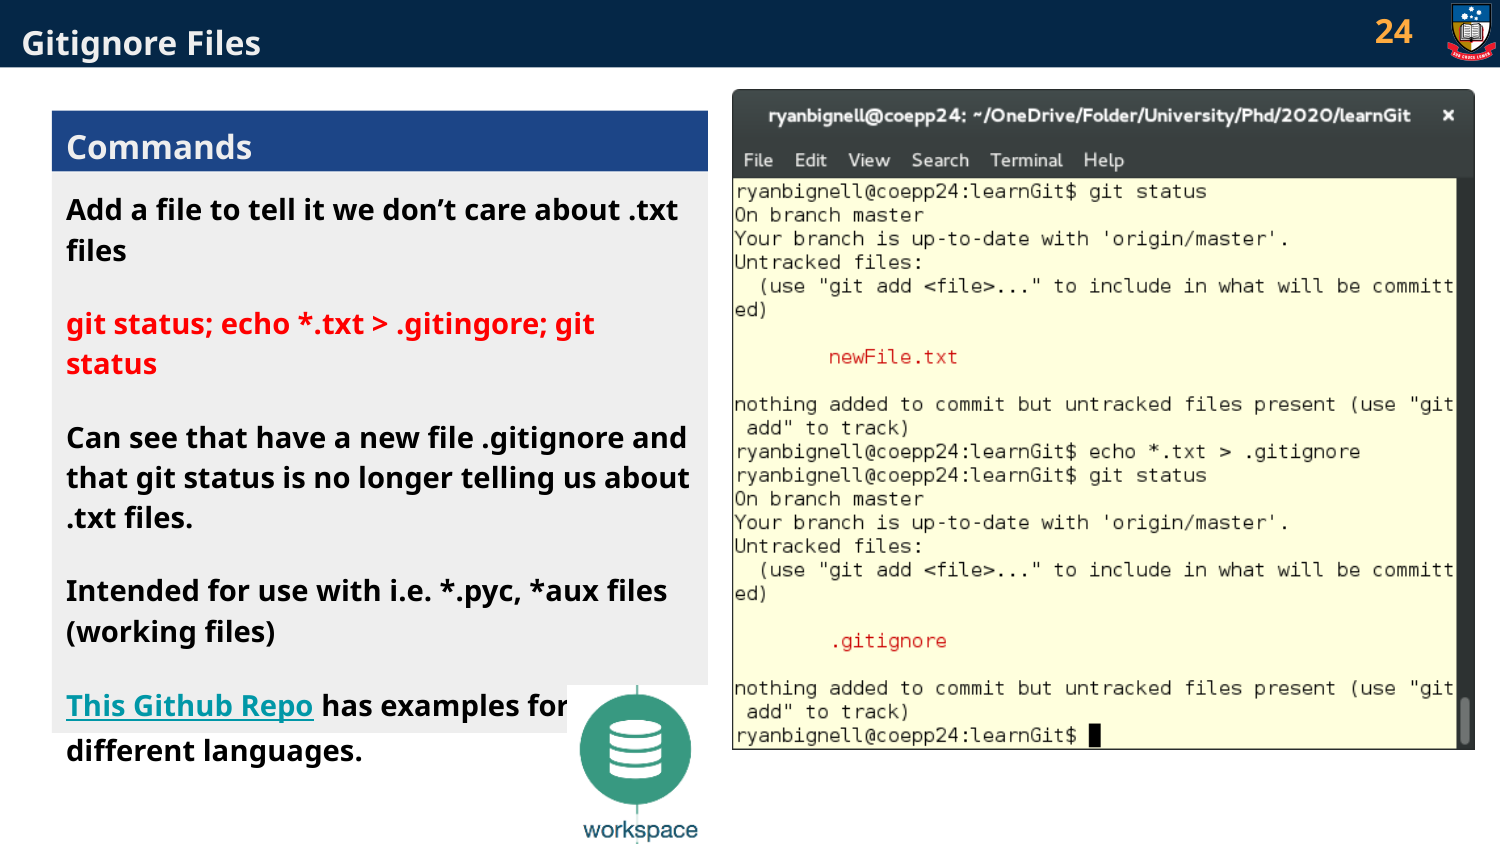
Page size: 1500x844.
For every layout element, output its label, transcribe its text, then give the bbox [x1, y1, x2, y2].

subtitle Gitignore Files [6, 1, 728, 63]
slide_number <number> [1338, 0, 1428, 65]
title Commands [51, 110, 708, 171]
list Add a file to tell it we don’t care about .txt files git status; echo *.txt > .gitingore; git status Can see that have a new file .gitignore and that git status is no longer telling us about .txt files. Intended for use with i.e. *.pyc, *aux files (working files) This Github Repo has examples for different languages. [51, 171, 708, 732]
picture [567, 685, 708, 844]
picture [732, 89, 1475, 750]
picture [1446, 1, 1497, 63]
